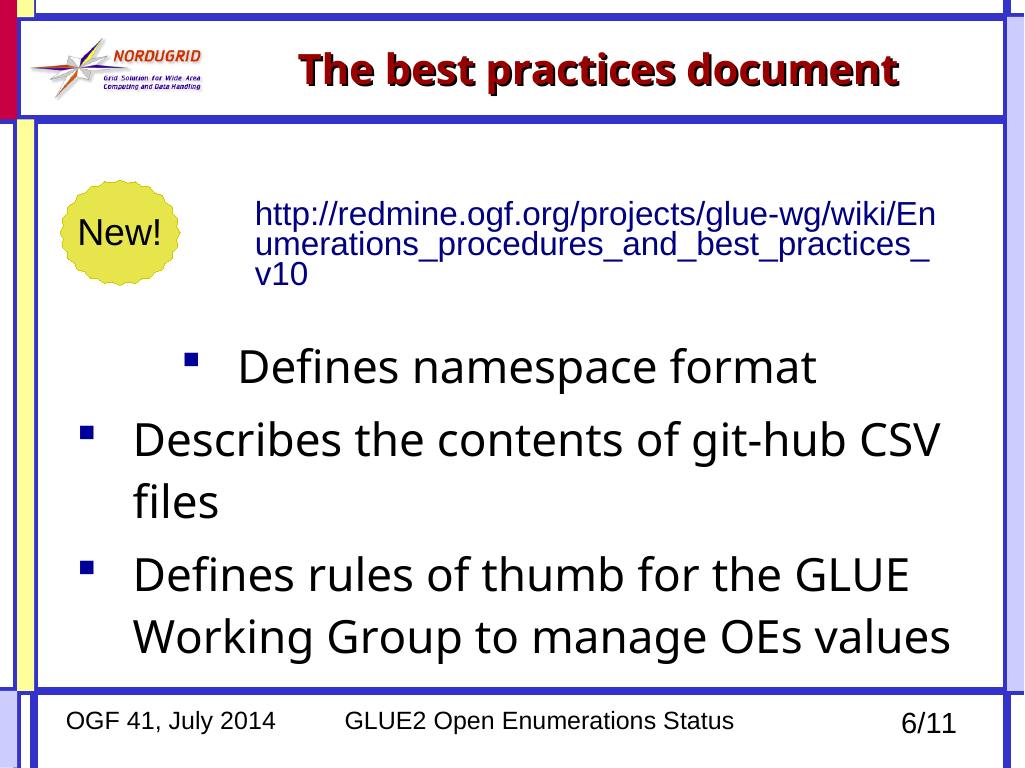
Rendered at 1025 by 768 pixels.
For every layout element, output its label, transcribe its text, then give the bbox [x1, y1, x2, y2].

text_box New! [60, 180, 181, 286]
picture [27, 34, 205, 101]
title The best practices document [221, 11, 975, 125]
list Defines namespace format Describes the contents of git-hub CSV files Defines rules of thumb for the GLUE Working Group to manage OEs values [38, 334, 961, 766]
text_box http://redmine.ogf.org/projects/glue-wg/wiki/Enumerations_procedures_and_best_practices_v10 [240, 188, 961, 241]
